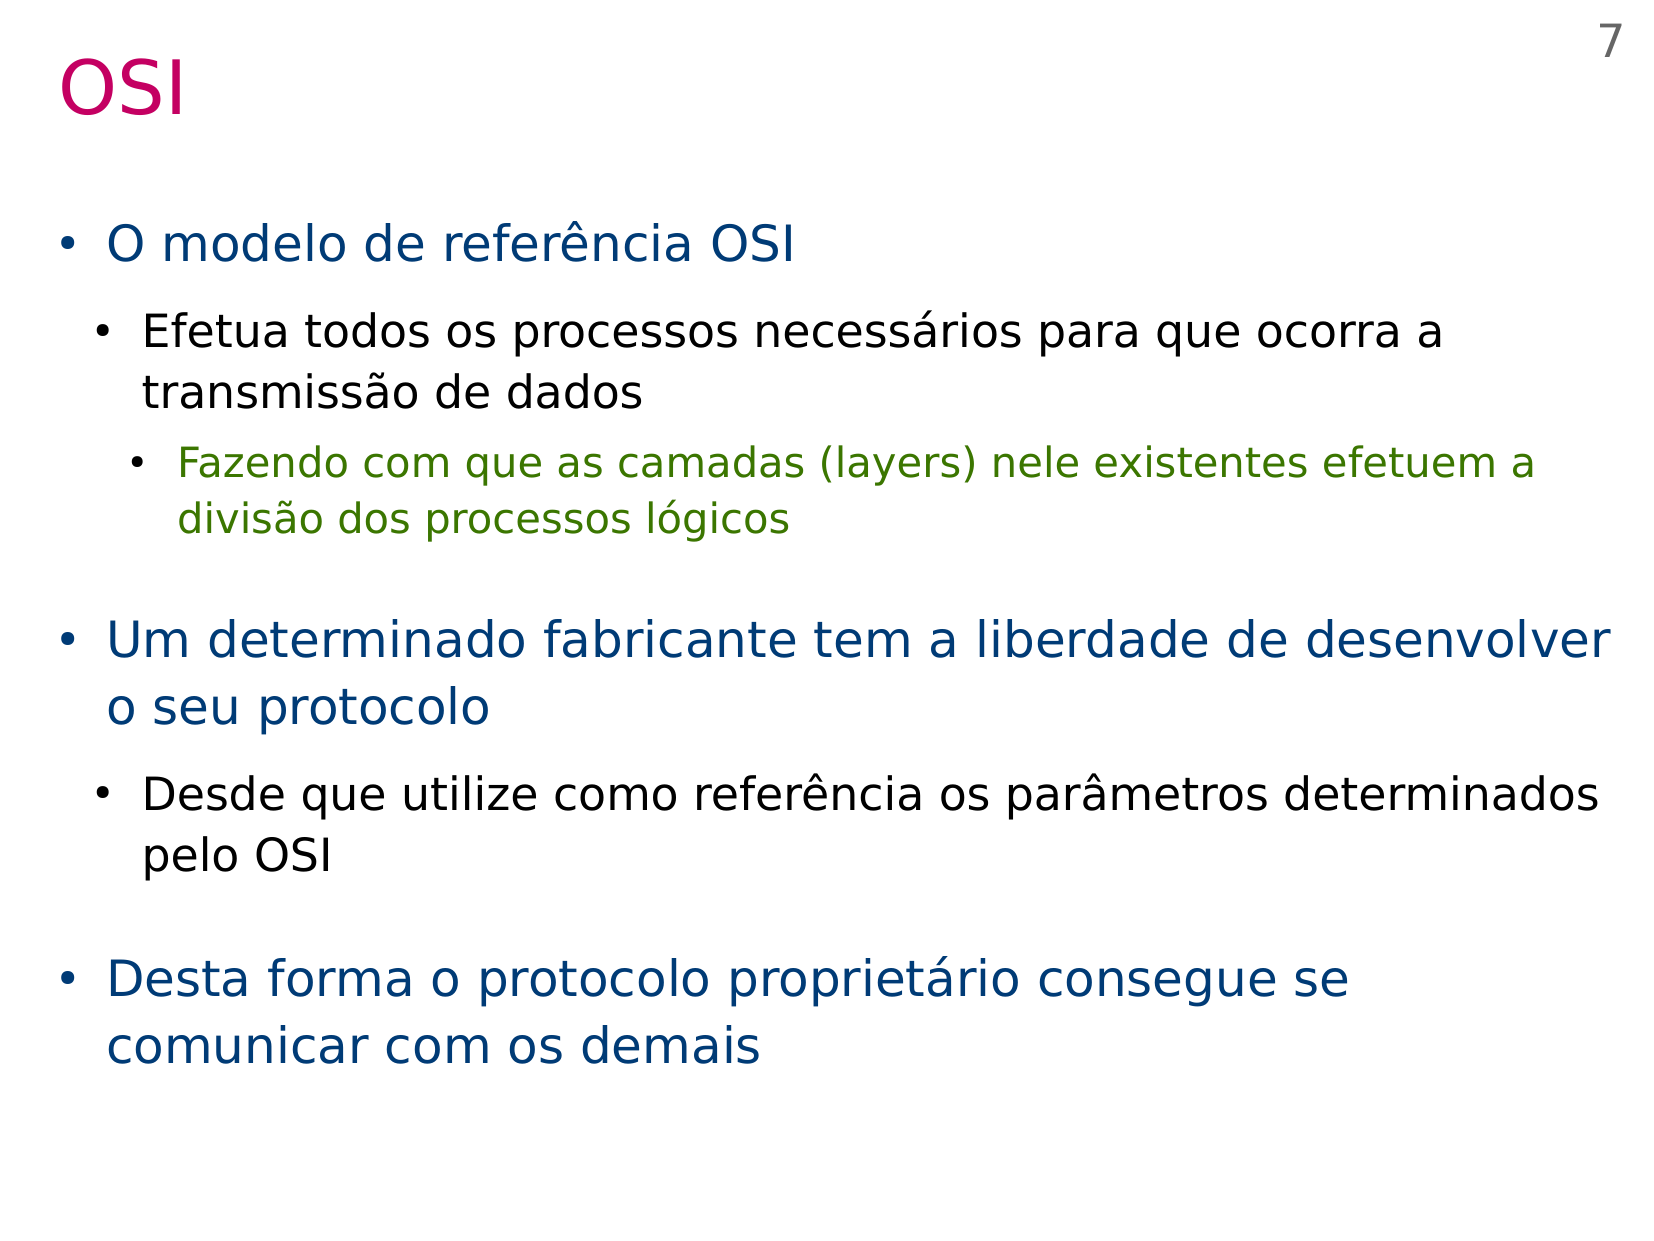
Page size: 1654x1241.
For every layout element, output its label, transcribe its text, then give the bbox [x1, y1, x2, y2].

list O modelo de referência OSI Efetua todos os processos necessários para que ocorra a transmissão de dados Fazendo com que as camadas (layers) nele existentes efetuem a divisão dos processos lógicos Um determinado fabricante tem a liberdade de desenvolver o seu protocolo Desde que utilize como referência os parâmetros determinados pelo OSI Desta forma o protocolo proprietário consegue se comunicar com os demais [59, 206, 1625, 1211]
title OSI [59, 29, 1625, 148]
